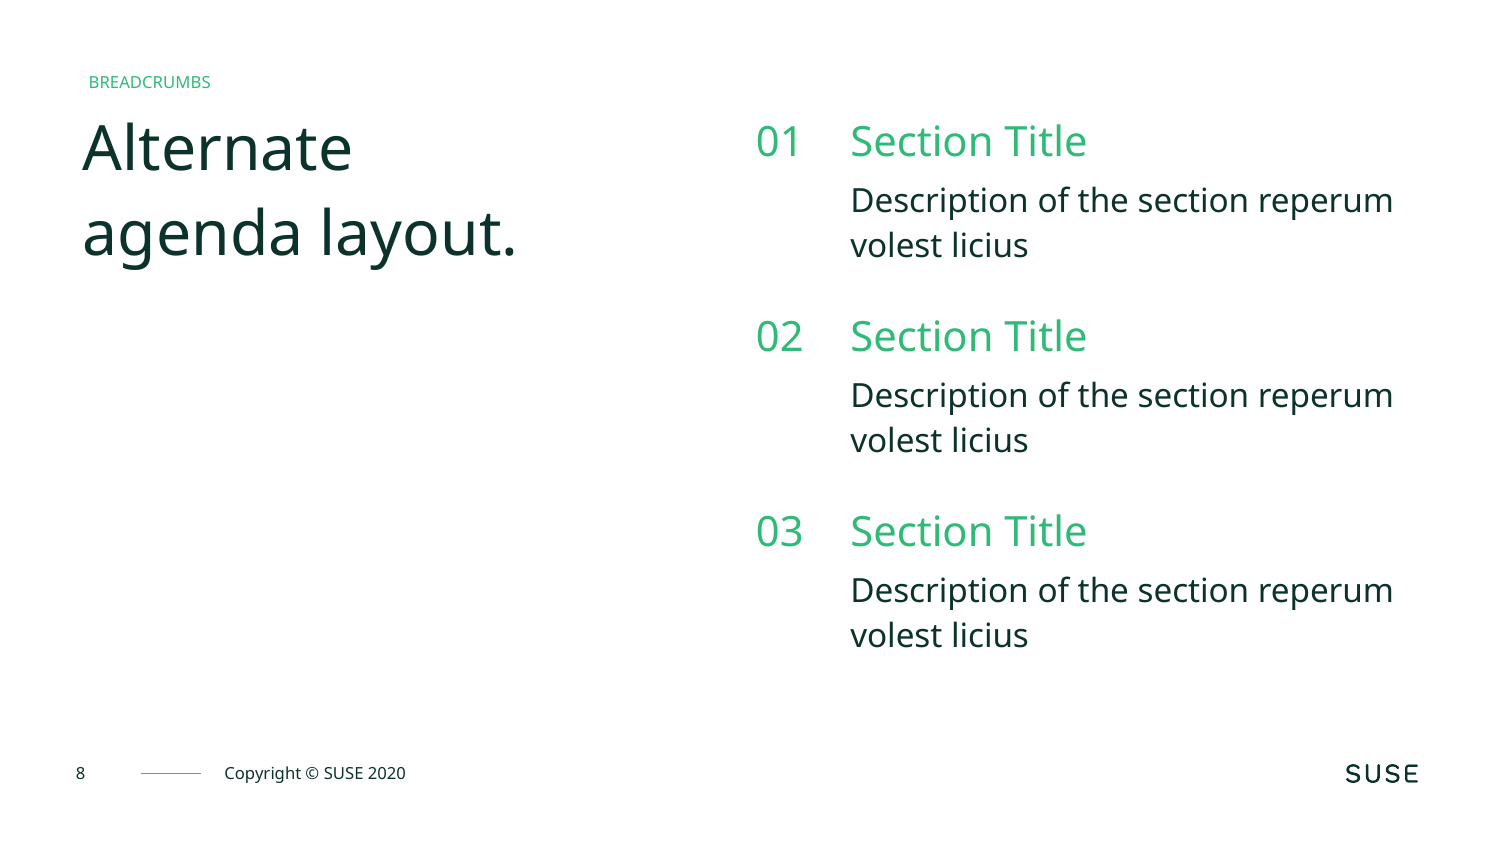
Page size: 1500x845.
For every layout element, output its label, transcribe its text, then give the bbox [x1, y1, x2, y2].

title 03 [755, 501, 839, 573]
title BREADCRUMBS [88, 70, 296, 104]
title Description of the section reperum volest licius [850, 372, 1418, 467]
title 02 [755, 307, 839, 378]
title Section Title [850, 501, 1394, 573]
title Description of the section reperum volest licius [850, 177, 1418, 272]
picture [1346, 764, 1418, 783]
title Description of the section reperum volest licius [850, 566, 1418, 662]
title Alternate agenda layout. [82, 103, 591, 251]
title 01 [755, 112, 839, 184]
title Section Title [850, 112, 1394, 184]
title Section Title [850, 307, 1394, 378]
